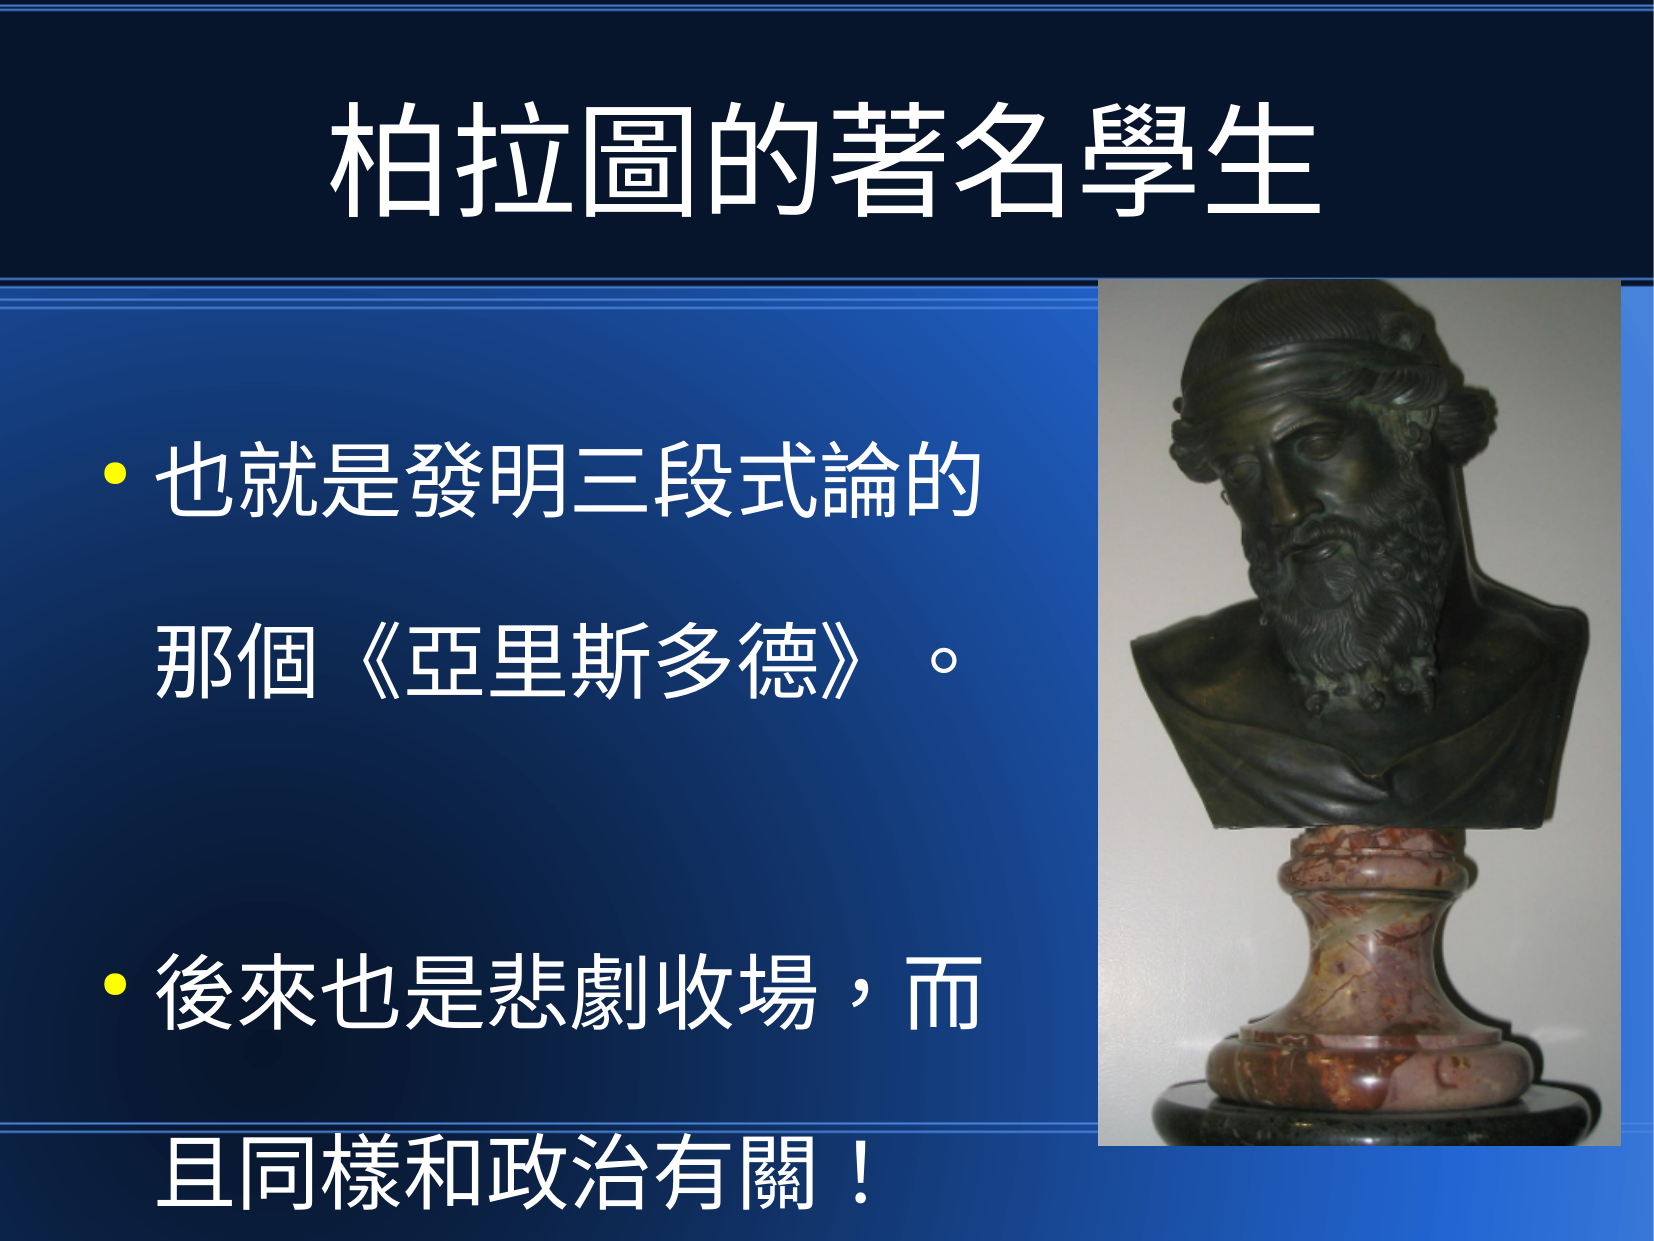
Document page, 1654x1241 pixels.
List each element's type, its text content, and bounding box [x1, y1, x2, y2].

title 柏拉圖的著名學生 [82, 49, 1571, 257]
picture [0, 0, 1654, 1241]
list 也就是發明三段式論的那個《亞里斯多德》。 後來也是悲劇收場，而且同樣和政治有關！ [82, 355, 1052, 1241]
